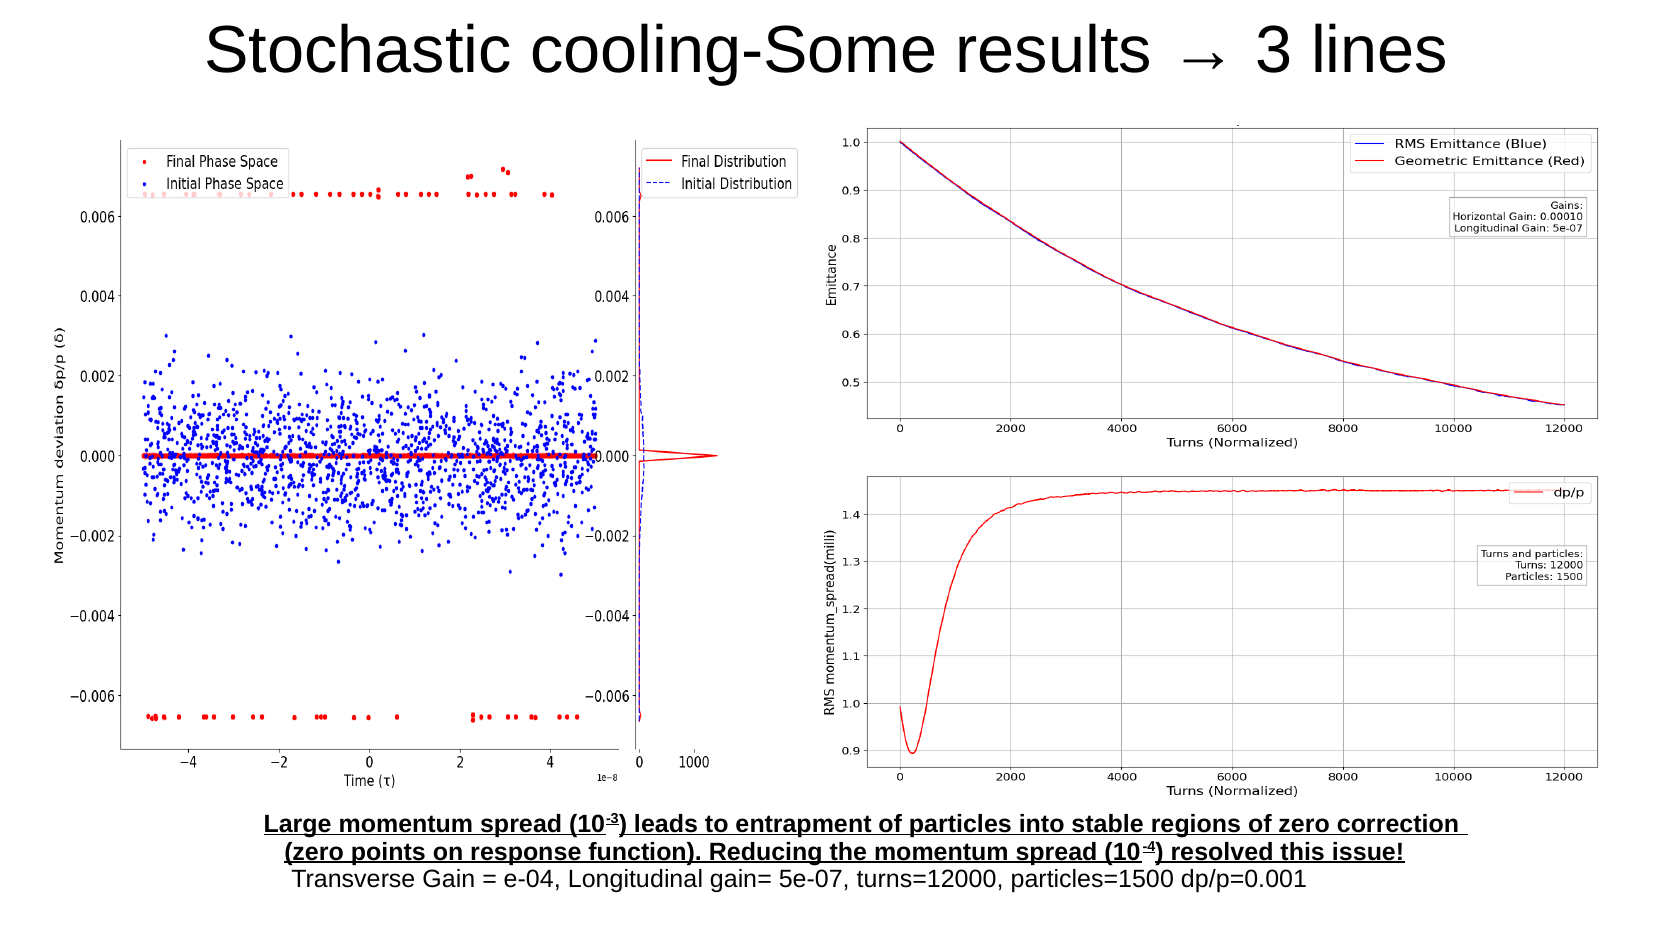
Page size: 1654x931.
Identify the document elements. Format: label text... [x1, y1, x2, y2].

text_box Large momentum spread (10-3) leads to entrapment of particles into stable regions of zero correction (zero points on response function). Reducing the momentum spread (10-4) resolved this issue! Transverse Gain = e-04, Longitudinal gain= 5e-07, turns=12000, particles=1500 dp/p=0.001 [108, 801, 1644, 914]
title Stochastic cooling-Some results → 3 lines [82, 12, 1571, 87]
picture [49, 99, 802, 795]
picture [818, 125, 1603, 802]
